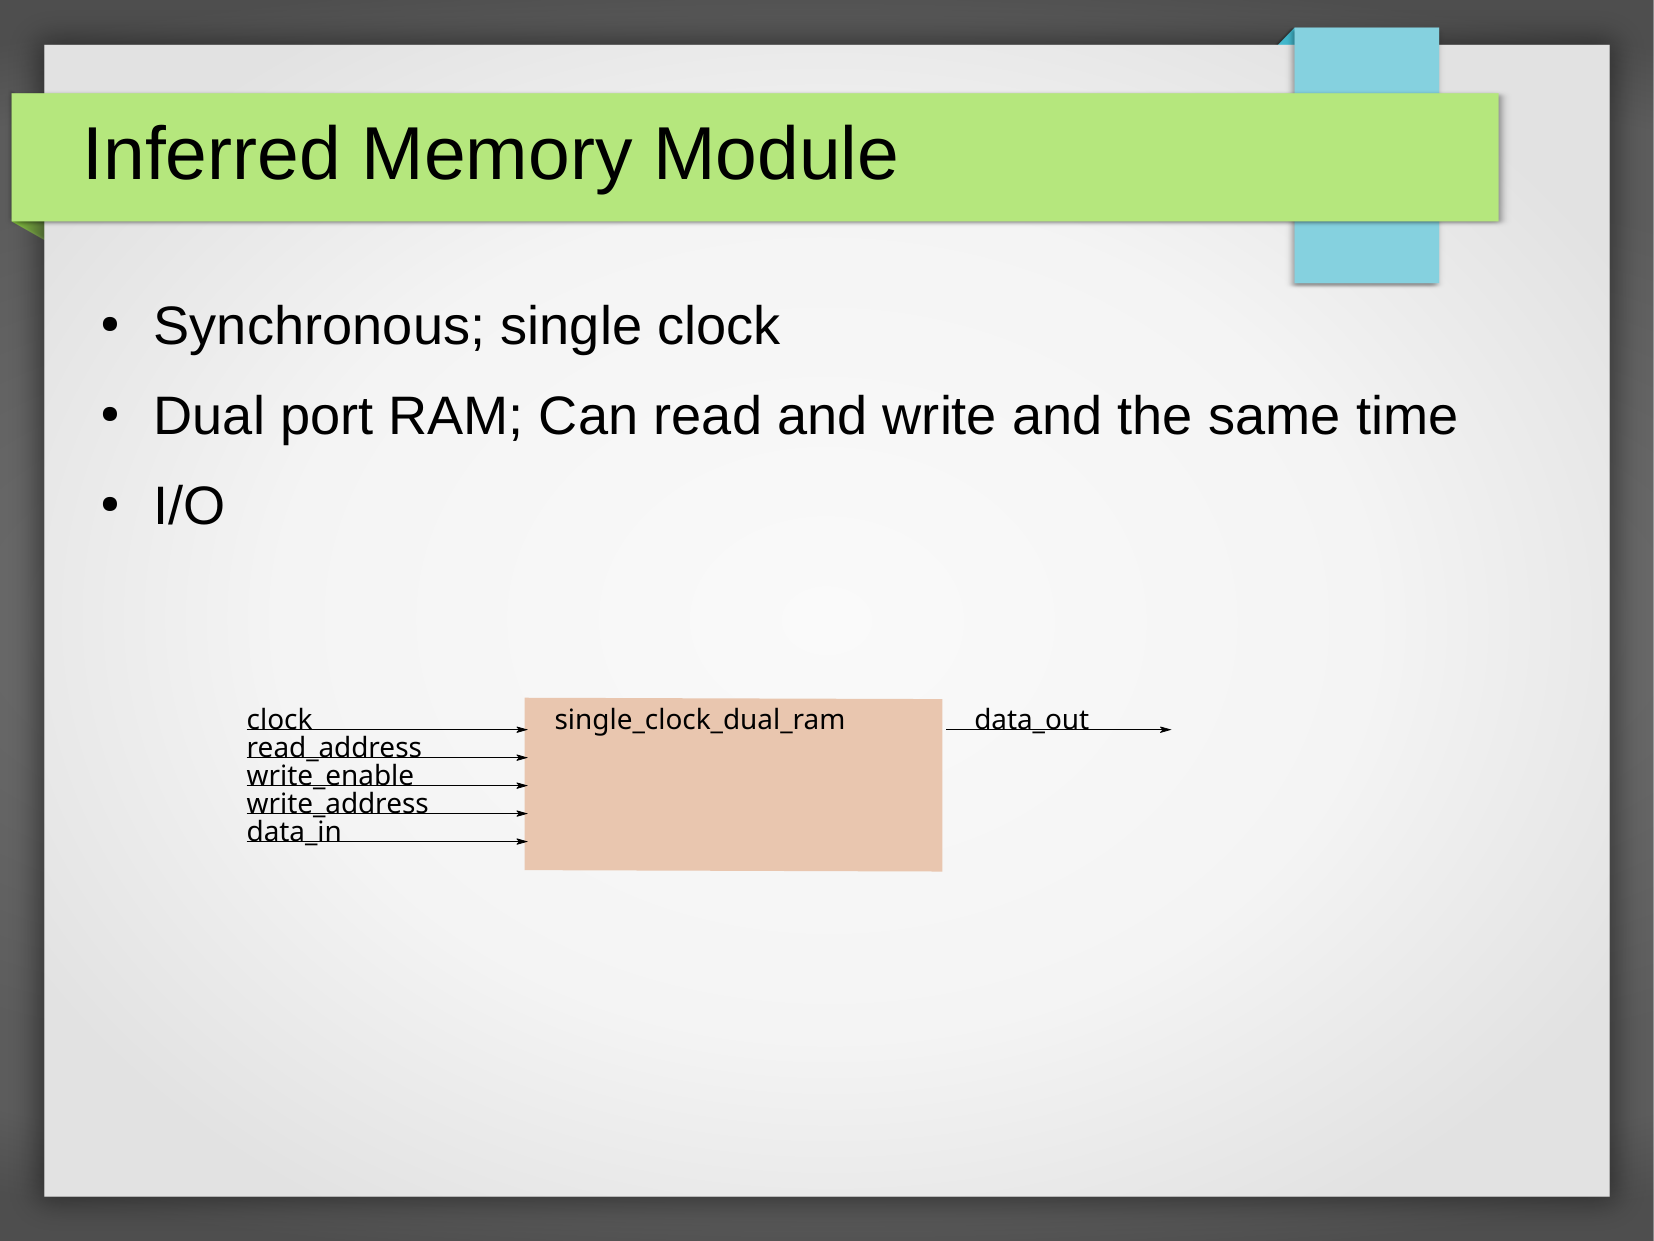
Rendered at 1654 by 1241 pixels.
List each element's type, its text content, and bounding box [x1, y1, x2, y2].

title Inferred Memory Module [82, 94, 1264, 213]
list Synchronous; single clock Dual port RAM; Can read and write and the same time I/O [82, 295, 1571, 1015]
picture [0, 0, 1654, 1241]
